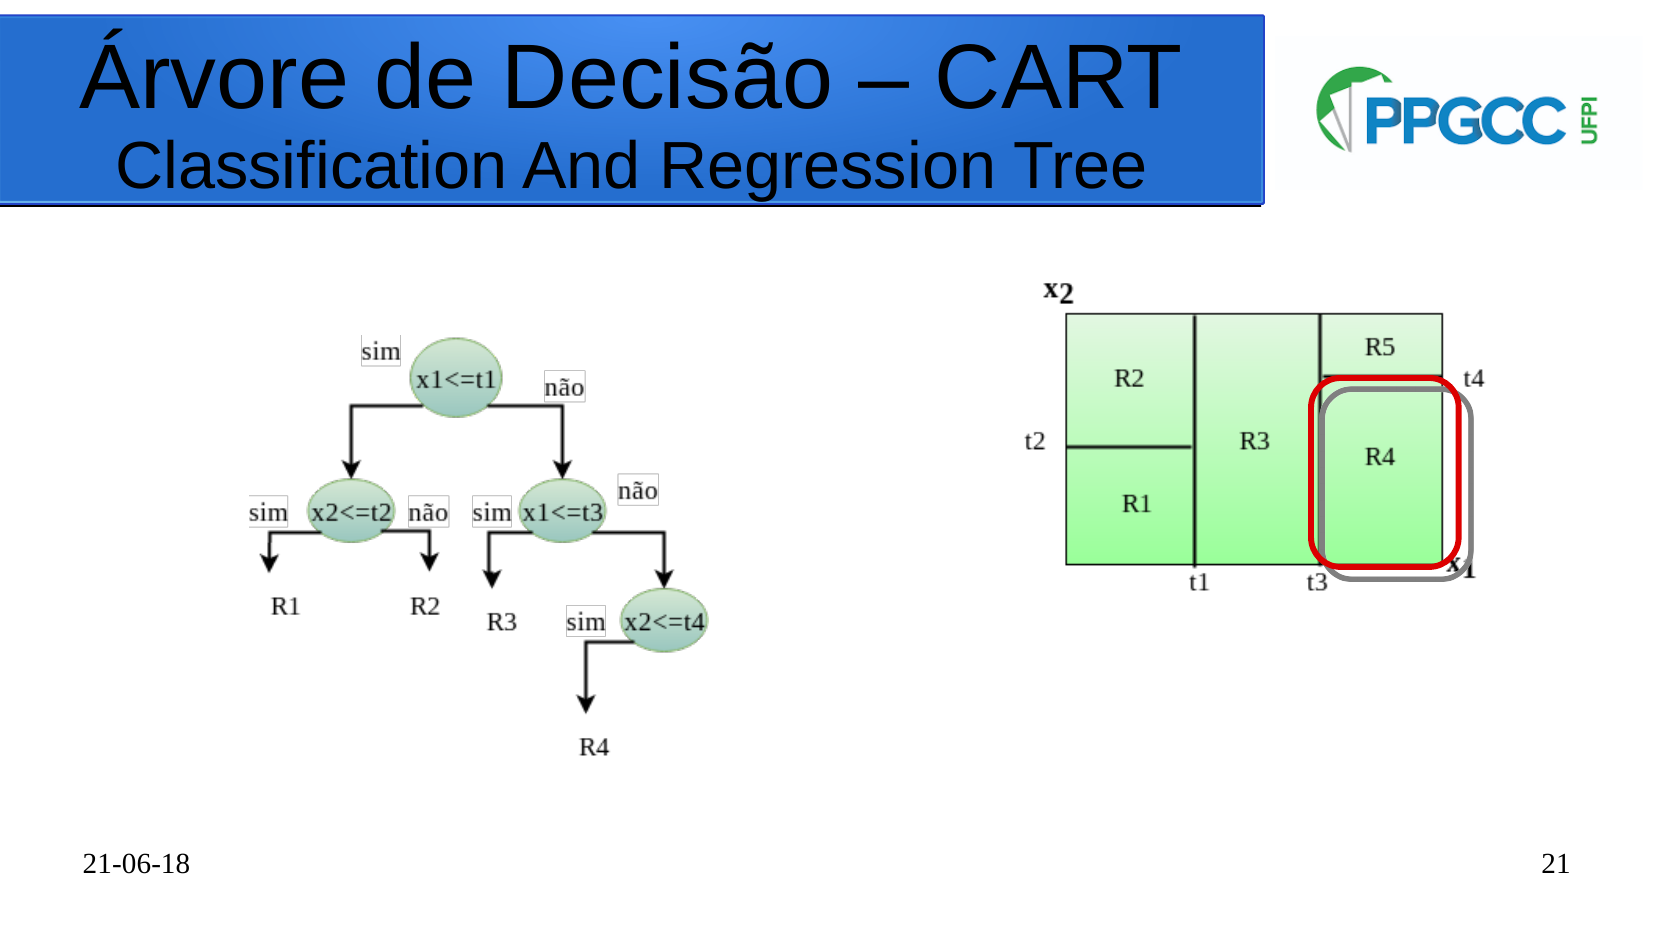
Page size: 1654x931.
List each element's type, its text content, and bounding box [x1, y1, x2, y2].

picture [249, 335, 709, 762]
picture [1275, 36, 1643, 190]
title Árvore de Decisão – CART Classification And Regression Tree [11, 26, 1252, 203]
picture [1003, 271, 1506, 597]
